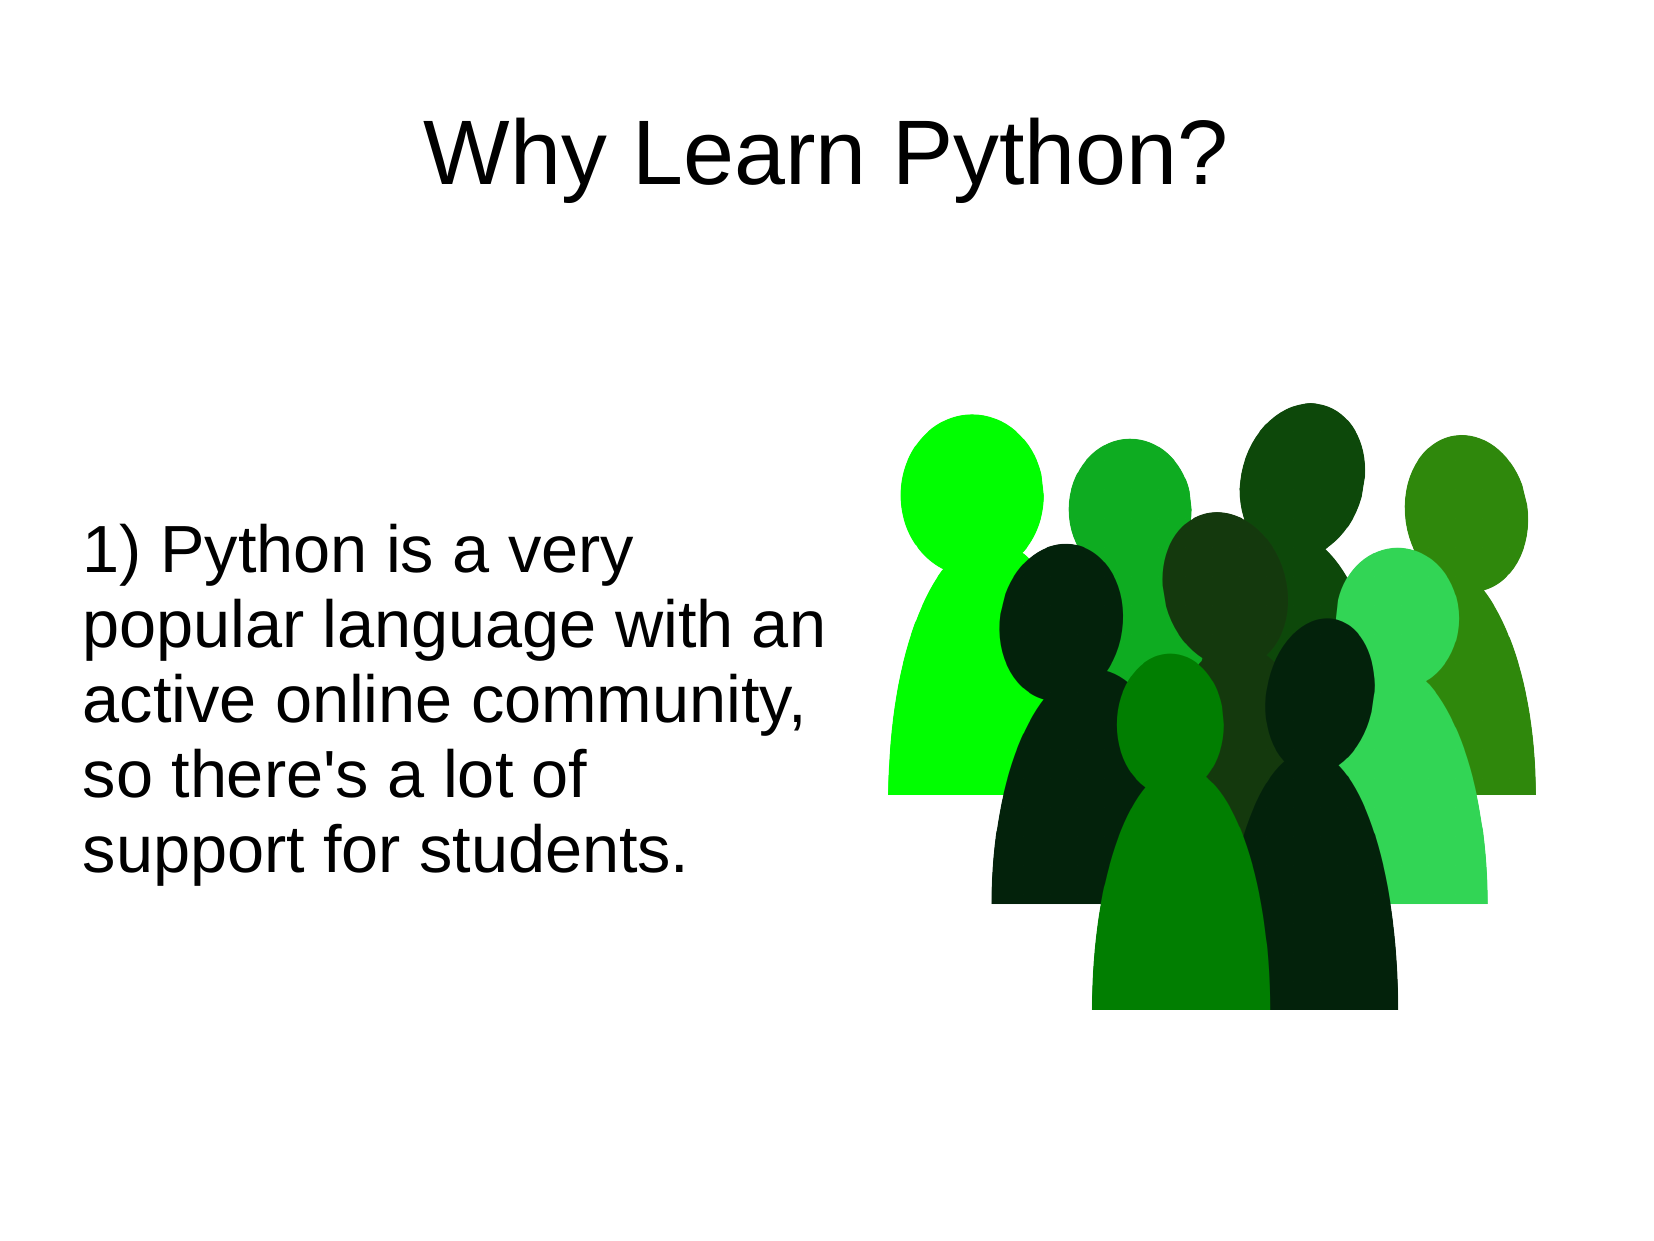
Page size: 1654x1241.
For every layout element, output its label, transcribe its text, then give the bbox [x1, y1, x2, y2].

title Why Learn Python? [82, 49, 1571, 257]
subtitle 1) Python is a very popular language with an active online community, so there's a lot of support for students. [82, 288, 1571, 1111]
picture [888, 403, 1536, 1010]
